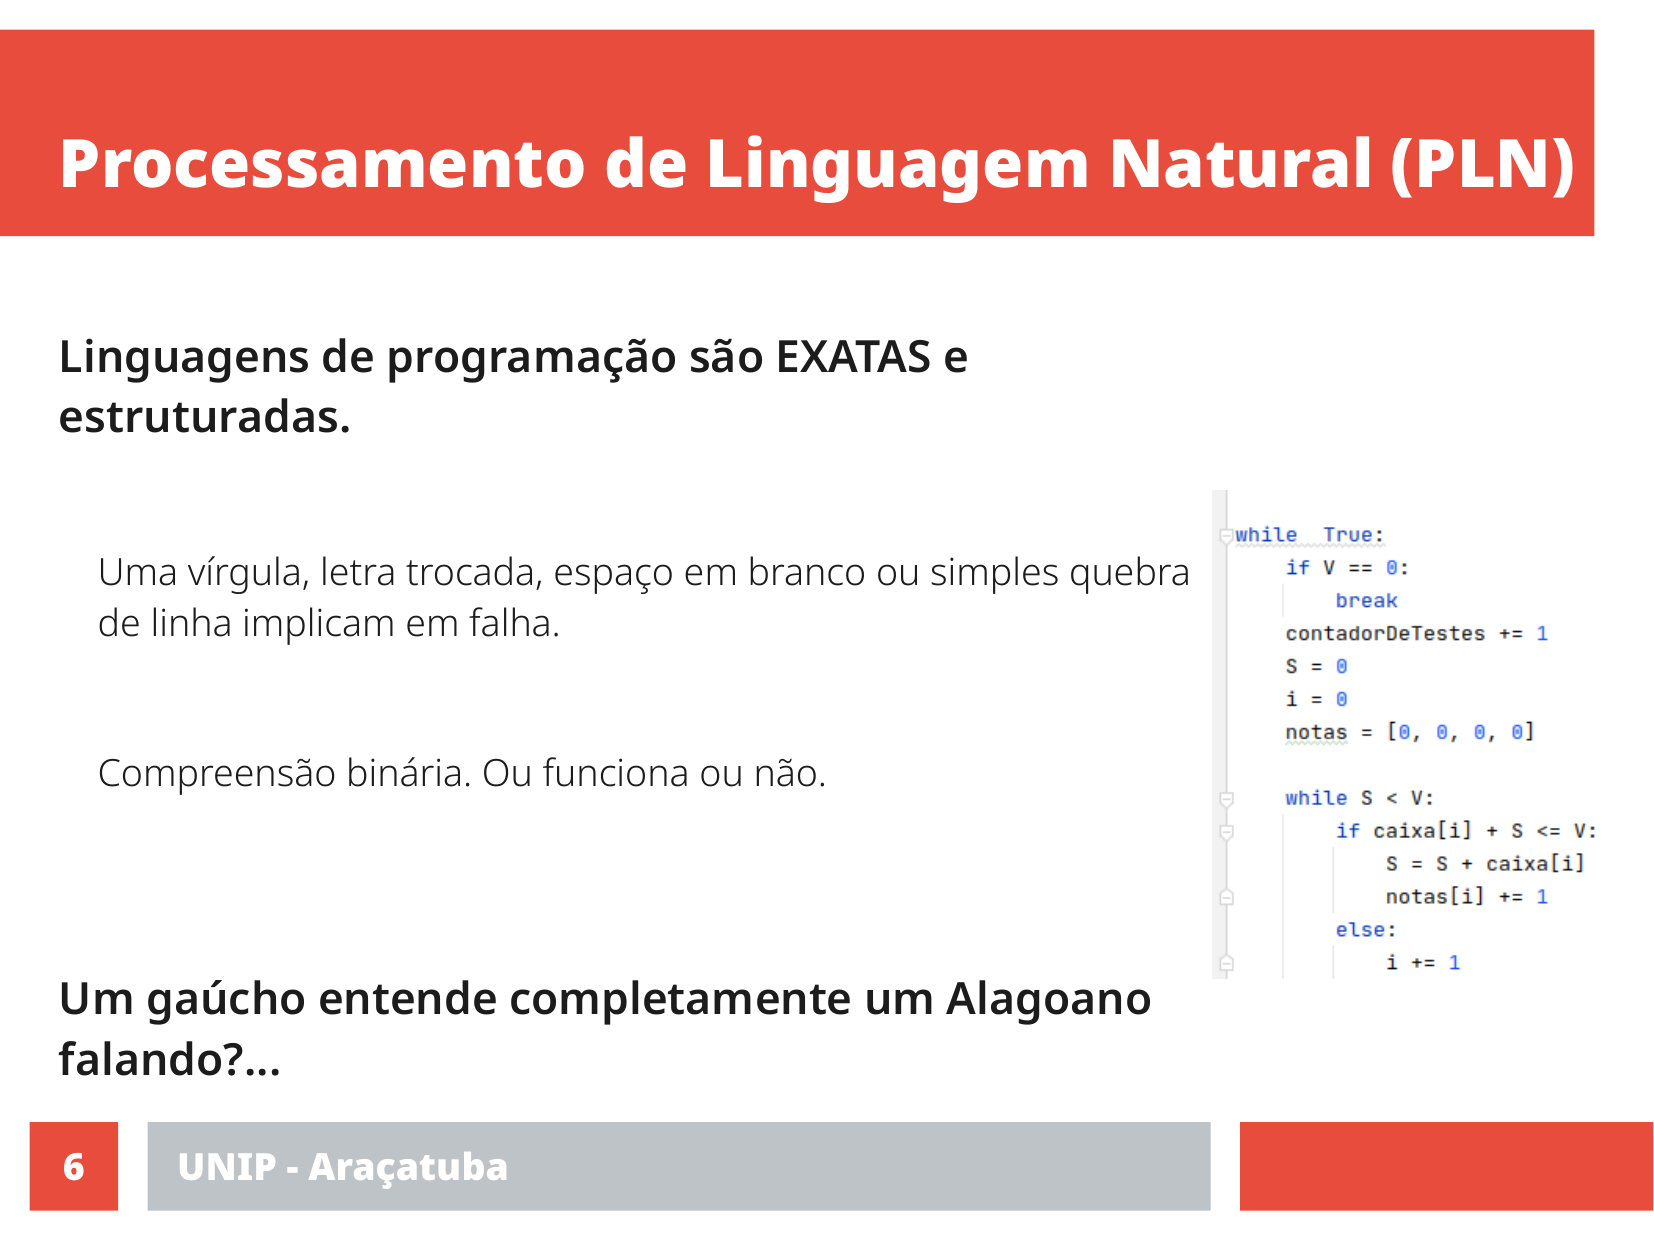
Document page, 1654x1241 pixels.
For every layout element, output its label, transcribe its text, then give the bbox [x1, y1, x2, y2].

title Processamento de Linguagem Natural (PLN) [59, 59, 1595, 207]
list Linguagens de programação são EXATAS e estruturadas. Uma vírgula, letra trocada, espaço em branco ou simples quebra de linha implicam em falha. Compreensão binária. Ou funciona ou não. Um gaúcho entende completamente um Alagoano falando?... [59, 324, 1202, 1093]
picture [1212, 490, 1654, 979]
